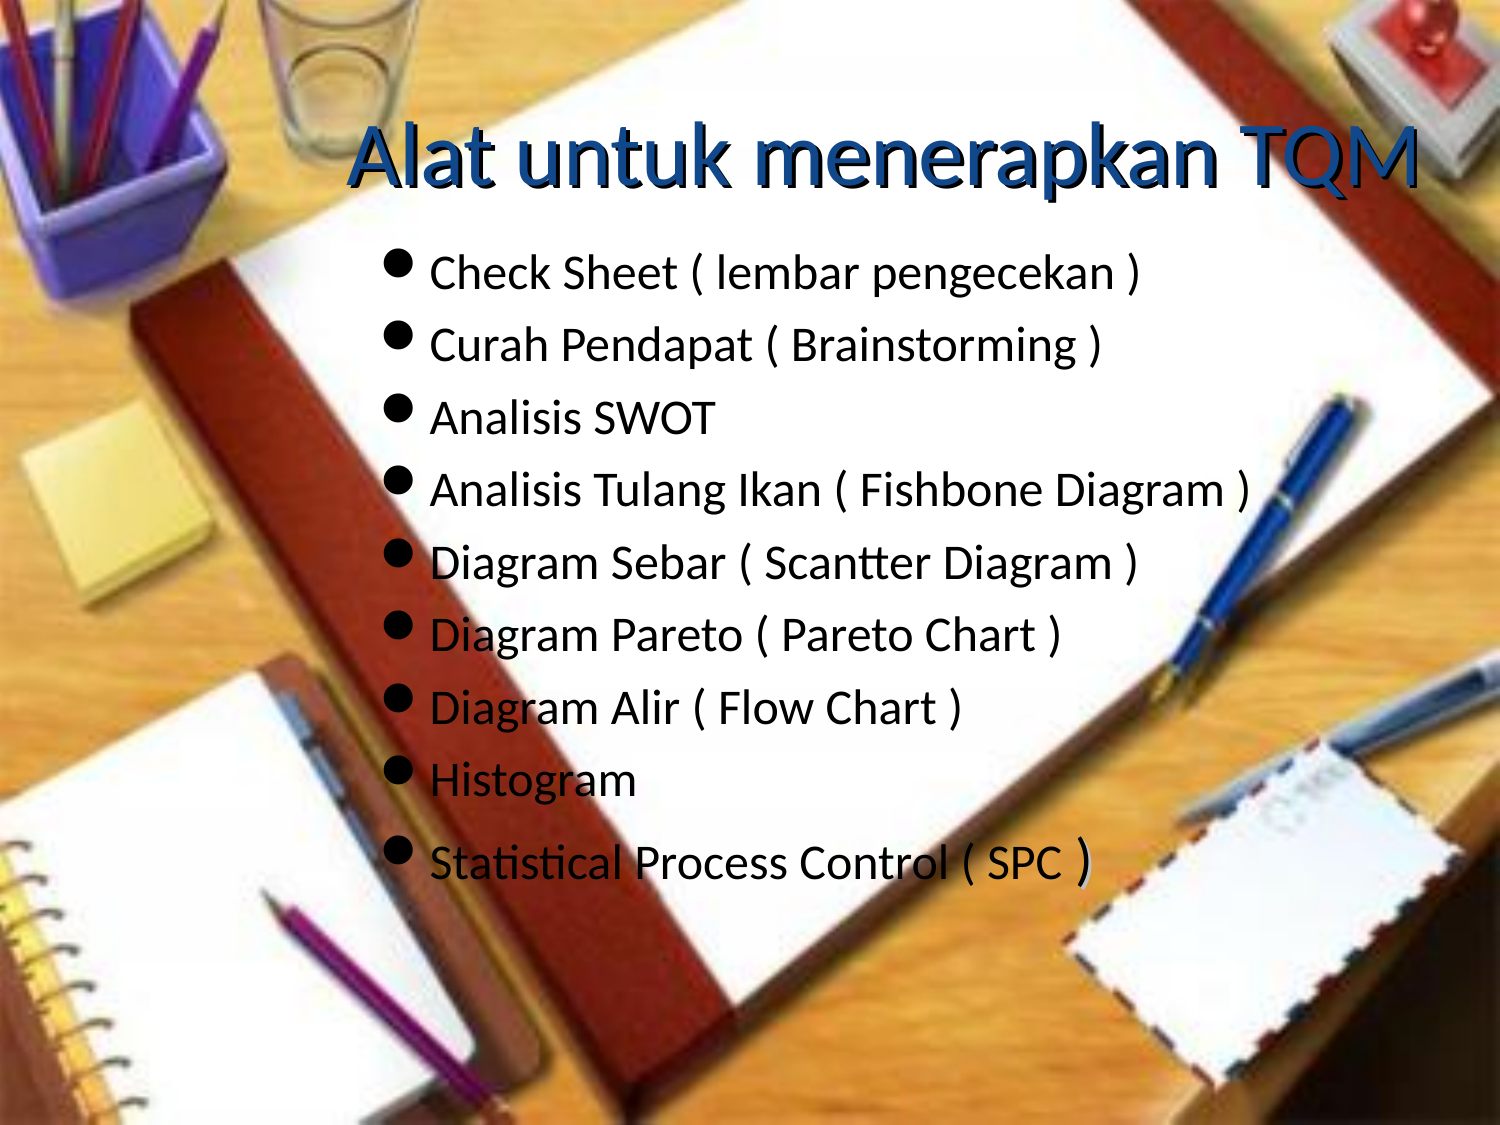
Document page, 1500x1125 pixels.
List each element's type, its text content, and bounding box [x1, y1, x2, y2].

title Alat untuk menerapkan TQM [269, 54, 1500, 243]
list Check Sheet ( lembar pengecekan ) Curah Pendapat ( Brainstorming ) Analisis SWOT Analisis Tulang Ikan ( Fishbone Diagram ) Diagram Sebar ( Scantter Diagram ) Diagram Pareto ( Pareto Chart ) Diagram Alir ( Flow Chart ) Histogram Statistical Process Control ( SPC ) [337, 231, 1500, 1012]
